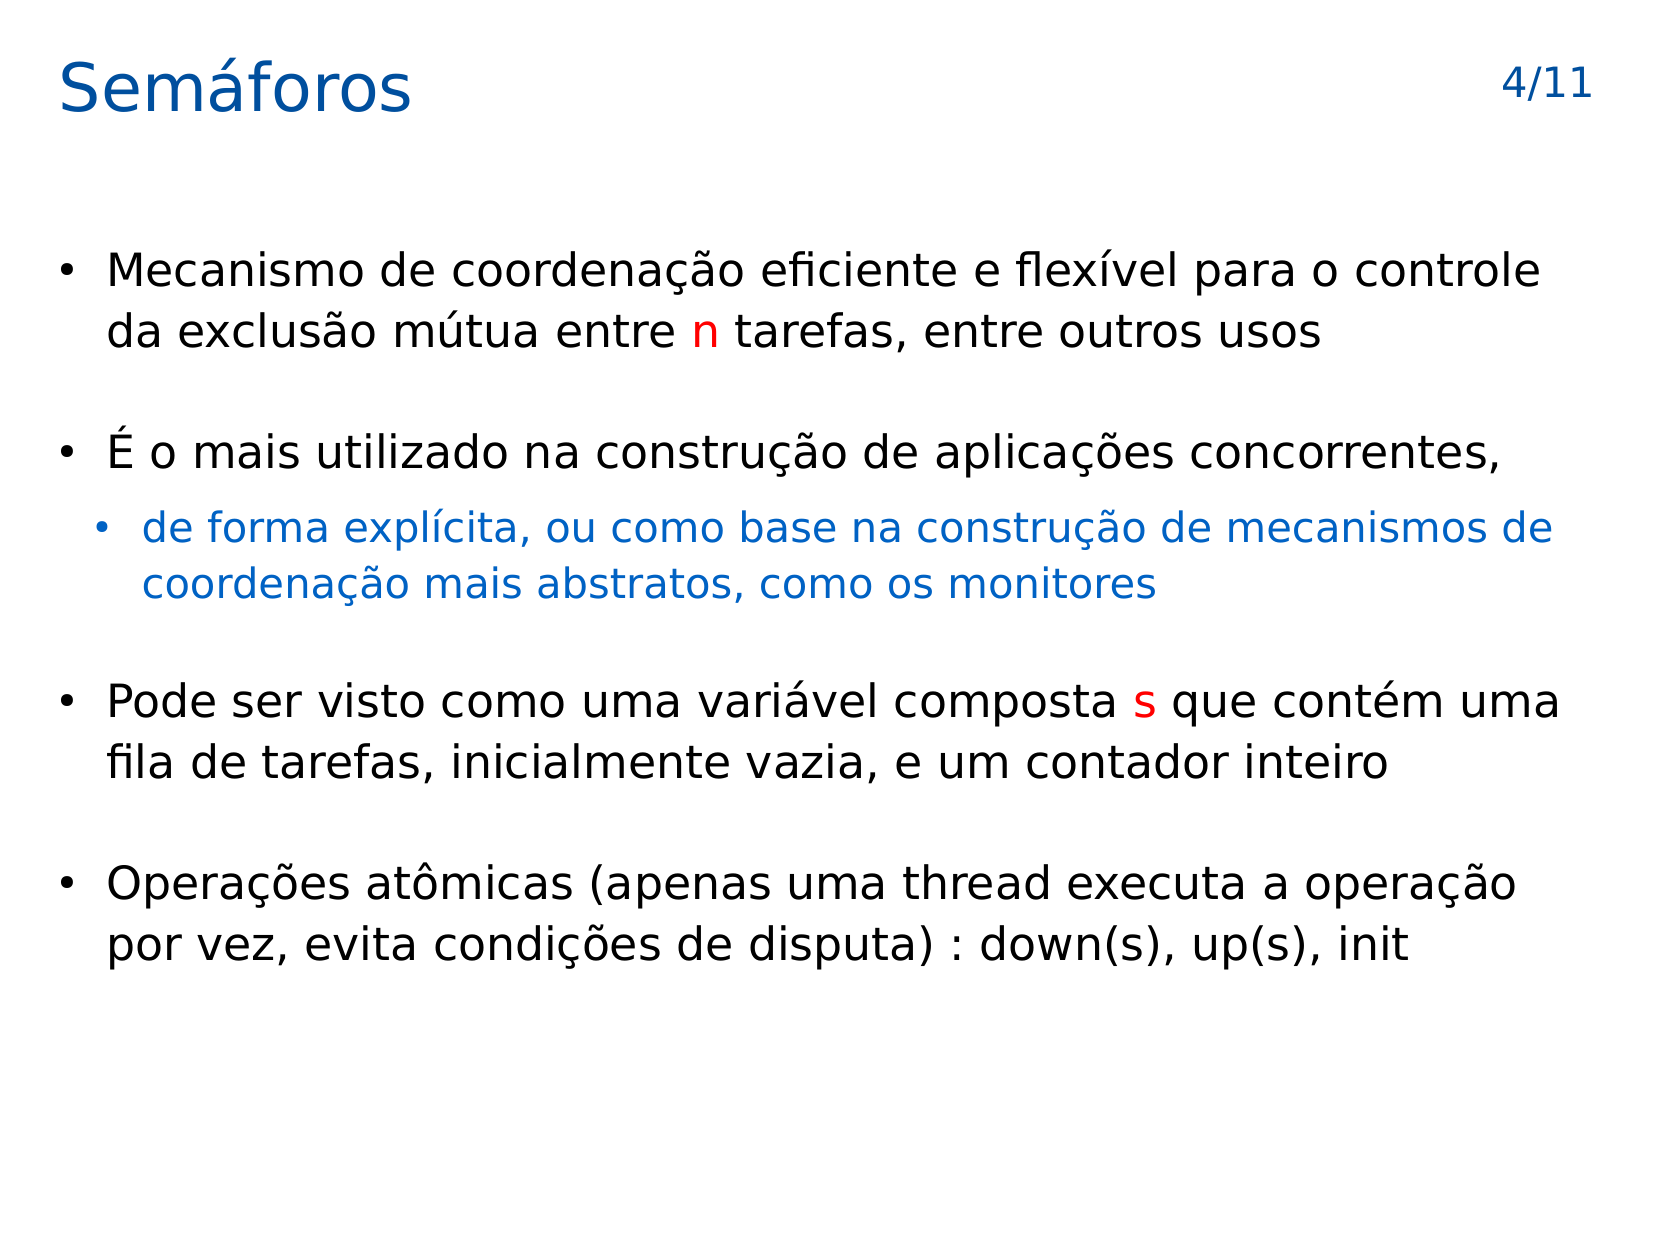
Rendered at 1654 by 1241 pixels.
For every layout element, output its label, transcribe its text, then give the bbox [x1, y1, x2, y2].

list Mecanismo de coordenação eficiente e flexível para o controle da exclusão mútua entre n tarefas, entre outros usos É o mais utilizado na construção de aplicações concorrentes, de forma explícita, ou como base na construção de mecanismos de coordenação mais abstratos, como os monitores Pode ser visto como uma variável composta s que contém uma fila de tarefas, inicialmente vazia, e um contador inteiro Operações atômicas (apenas uma thread executa a operação por vez, evita condições de disputa) : down(s), up(s), init [59, 236, 1595, 1211]
title Semáforos [59, 29, 1625, 148]
